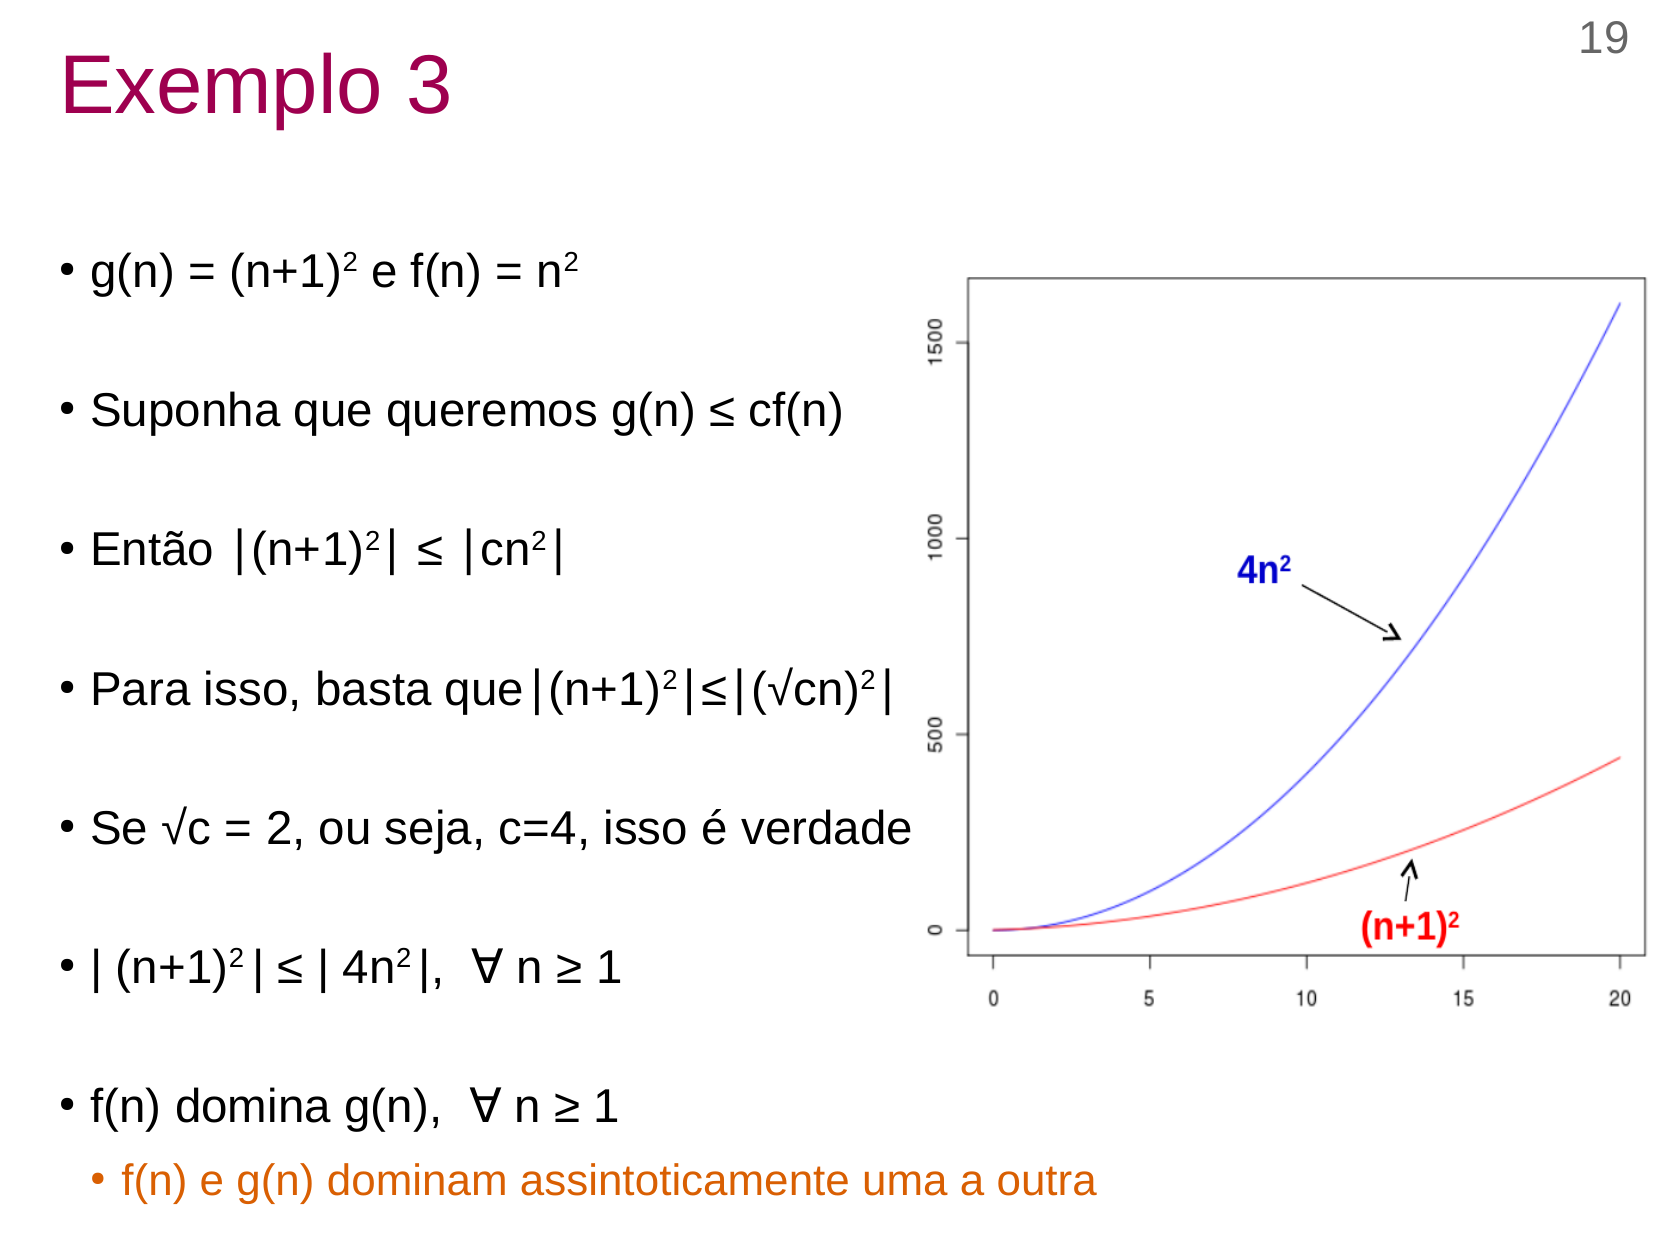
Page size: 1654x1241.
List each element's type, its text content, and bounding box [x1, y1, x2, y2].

picture [927, 277, 1648, 1007]
title Exemplo 3 [59, 29, 1595, 148]
list g(n) = (n+1)2 e f(n) = n2 Suponha que queremos g(n) ≤ cf(n) Então ∣(n+1)2∣ ≤ ∣cn2∣ Para isso, basta que∣(n+1)2∣≤∣(√cn)2∣ Se √c = 2, ou seja, c=4, isso é verdade | (n+1)2 | ≤ | 4n2 |, ∀ n ≥ 1 f(n) domina g(n), ∀ n ≥ 1 f(n) e g(n) dominam assintoticamente uma a outra [59, 236, 1595, 1211]
